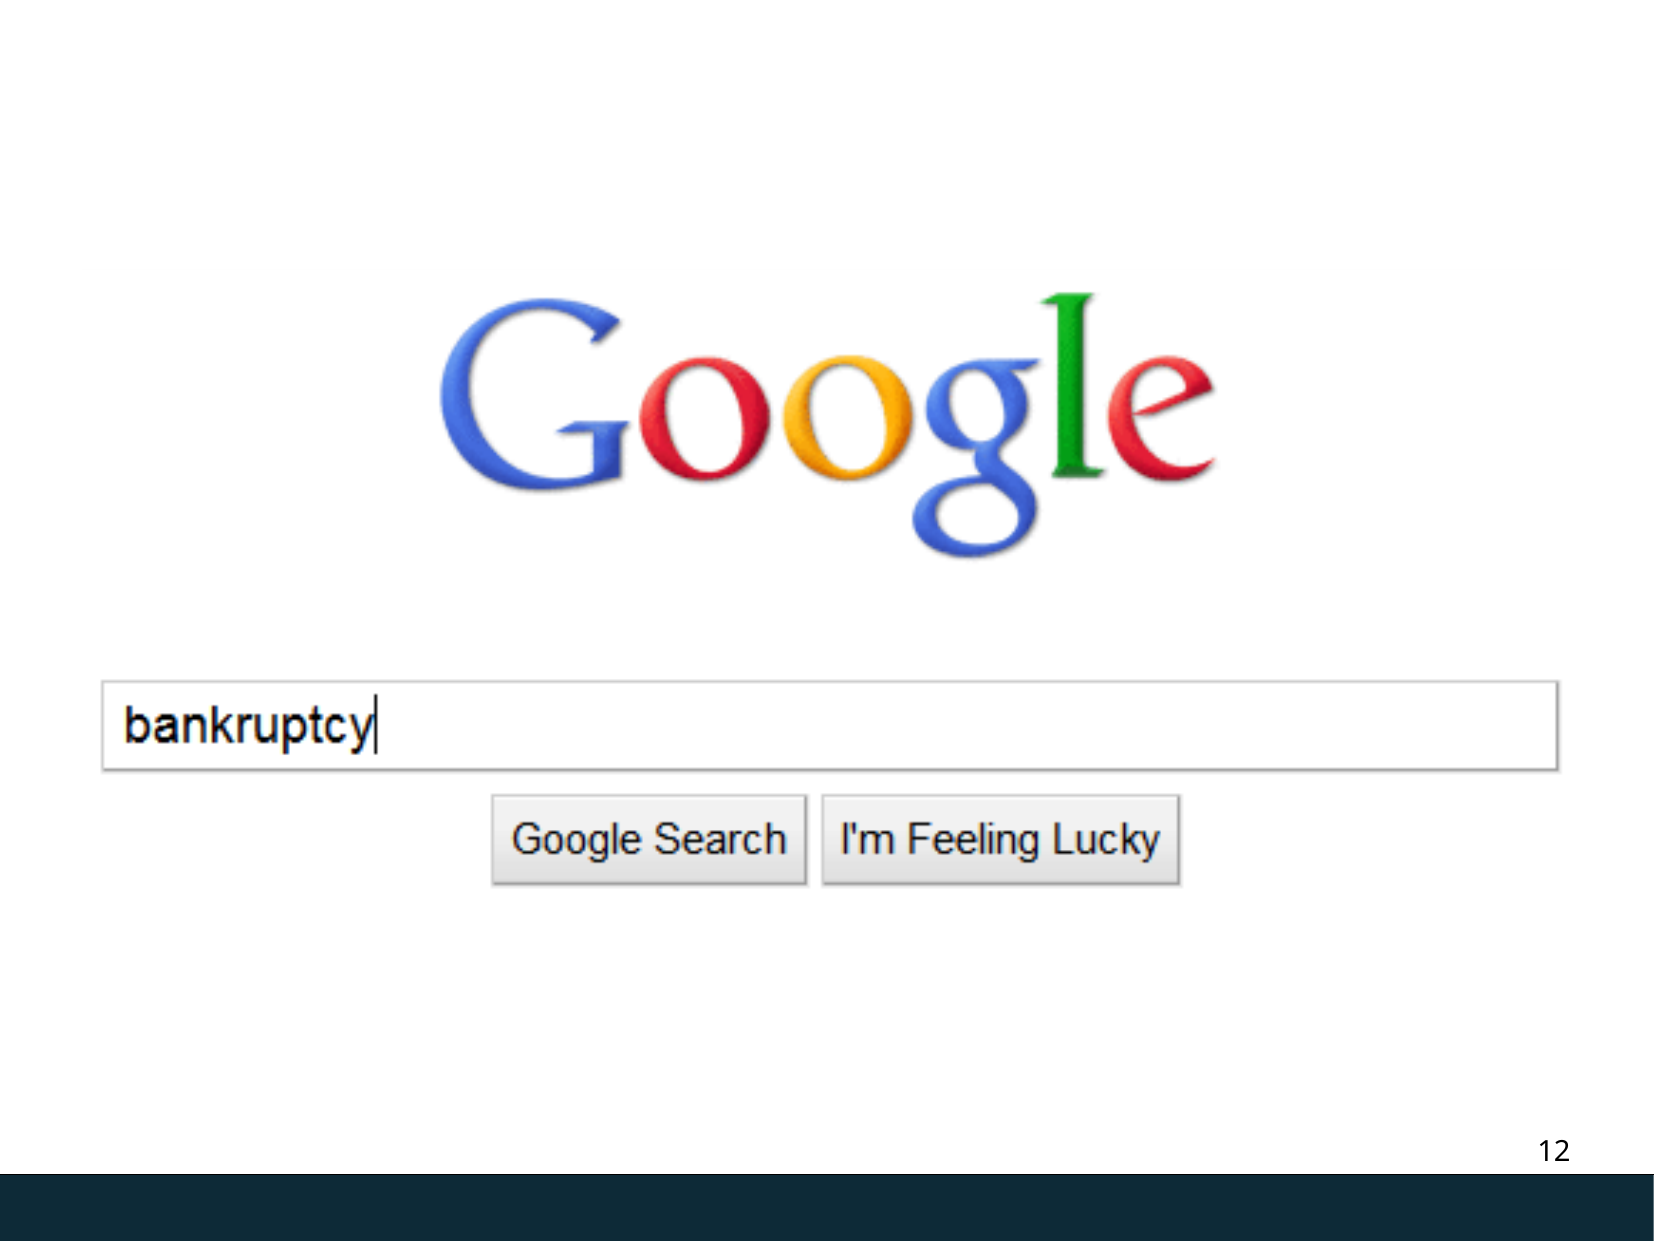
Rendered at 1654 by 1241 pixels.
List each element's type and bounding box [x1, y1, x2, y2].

picture [82, 268, 1571, 906]
